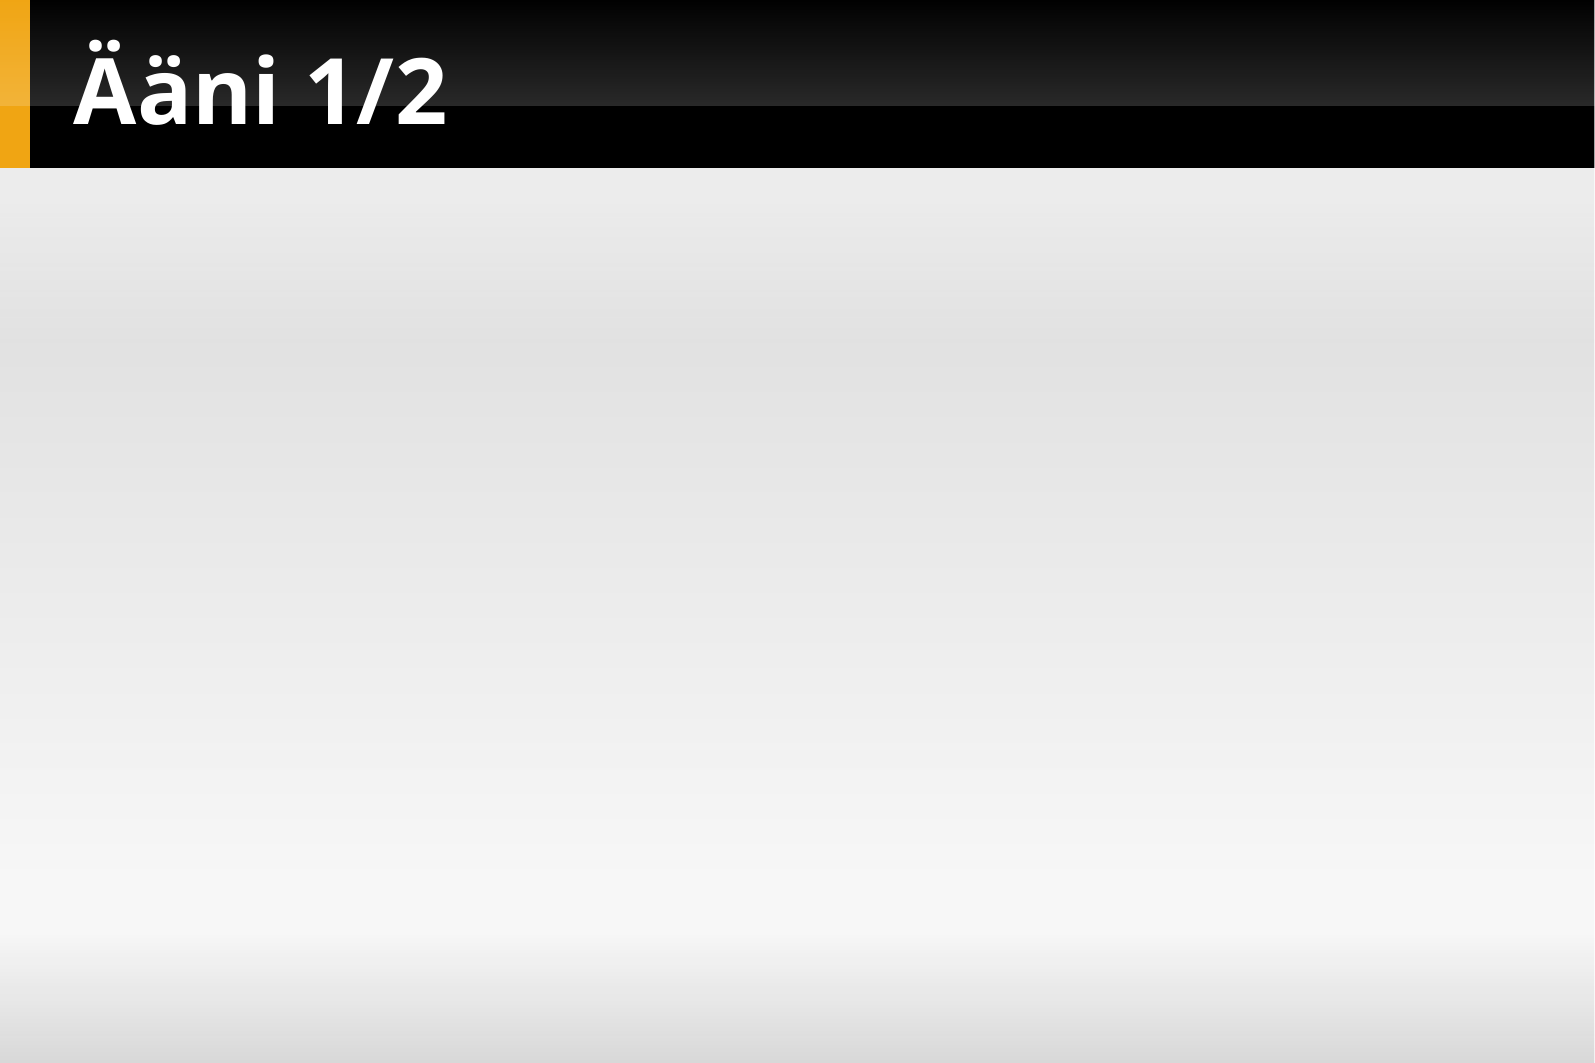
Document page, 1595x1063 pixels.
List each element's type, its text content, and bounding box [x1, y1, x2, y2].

title Ääni 1/2 [74, 7, 1510, 171]
picture [0, 0, 1595, 1063]
